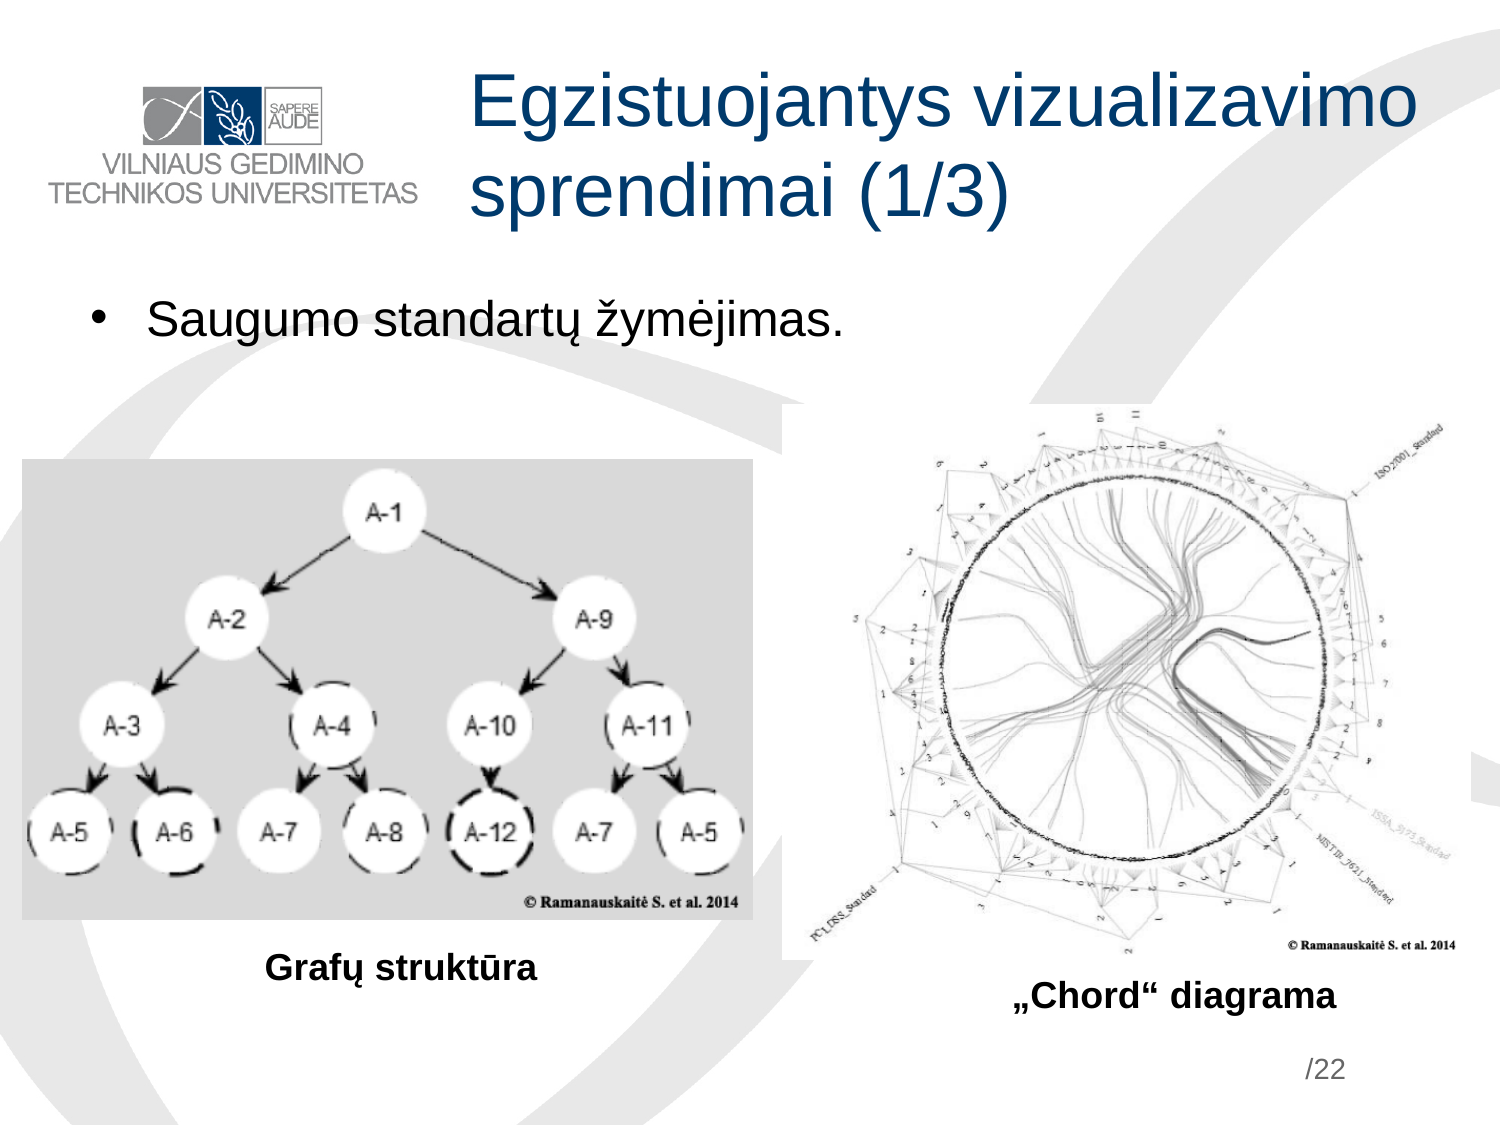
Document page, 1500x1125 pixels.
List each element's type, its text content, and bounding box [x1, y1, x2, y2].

picture [0, 0, 1500, 1125]
text_box Egzistuojantys vizualizavimo sprendimai (1/3) [454, 19, 1447, 265]
text_box „Chord“ diagrama [996, 963, 1352, 1024]
text_box Saugumo standartų žymėjimas. [75, 278, 1447, 379]
text_box /22 [1290, 1042, 1447, 1103]
text_box Grafų struktūra [249, 935, 553, 995]
